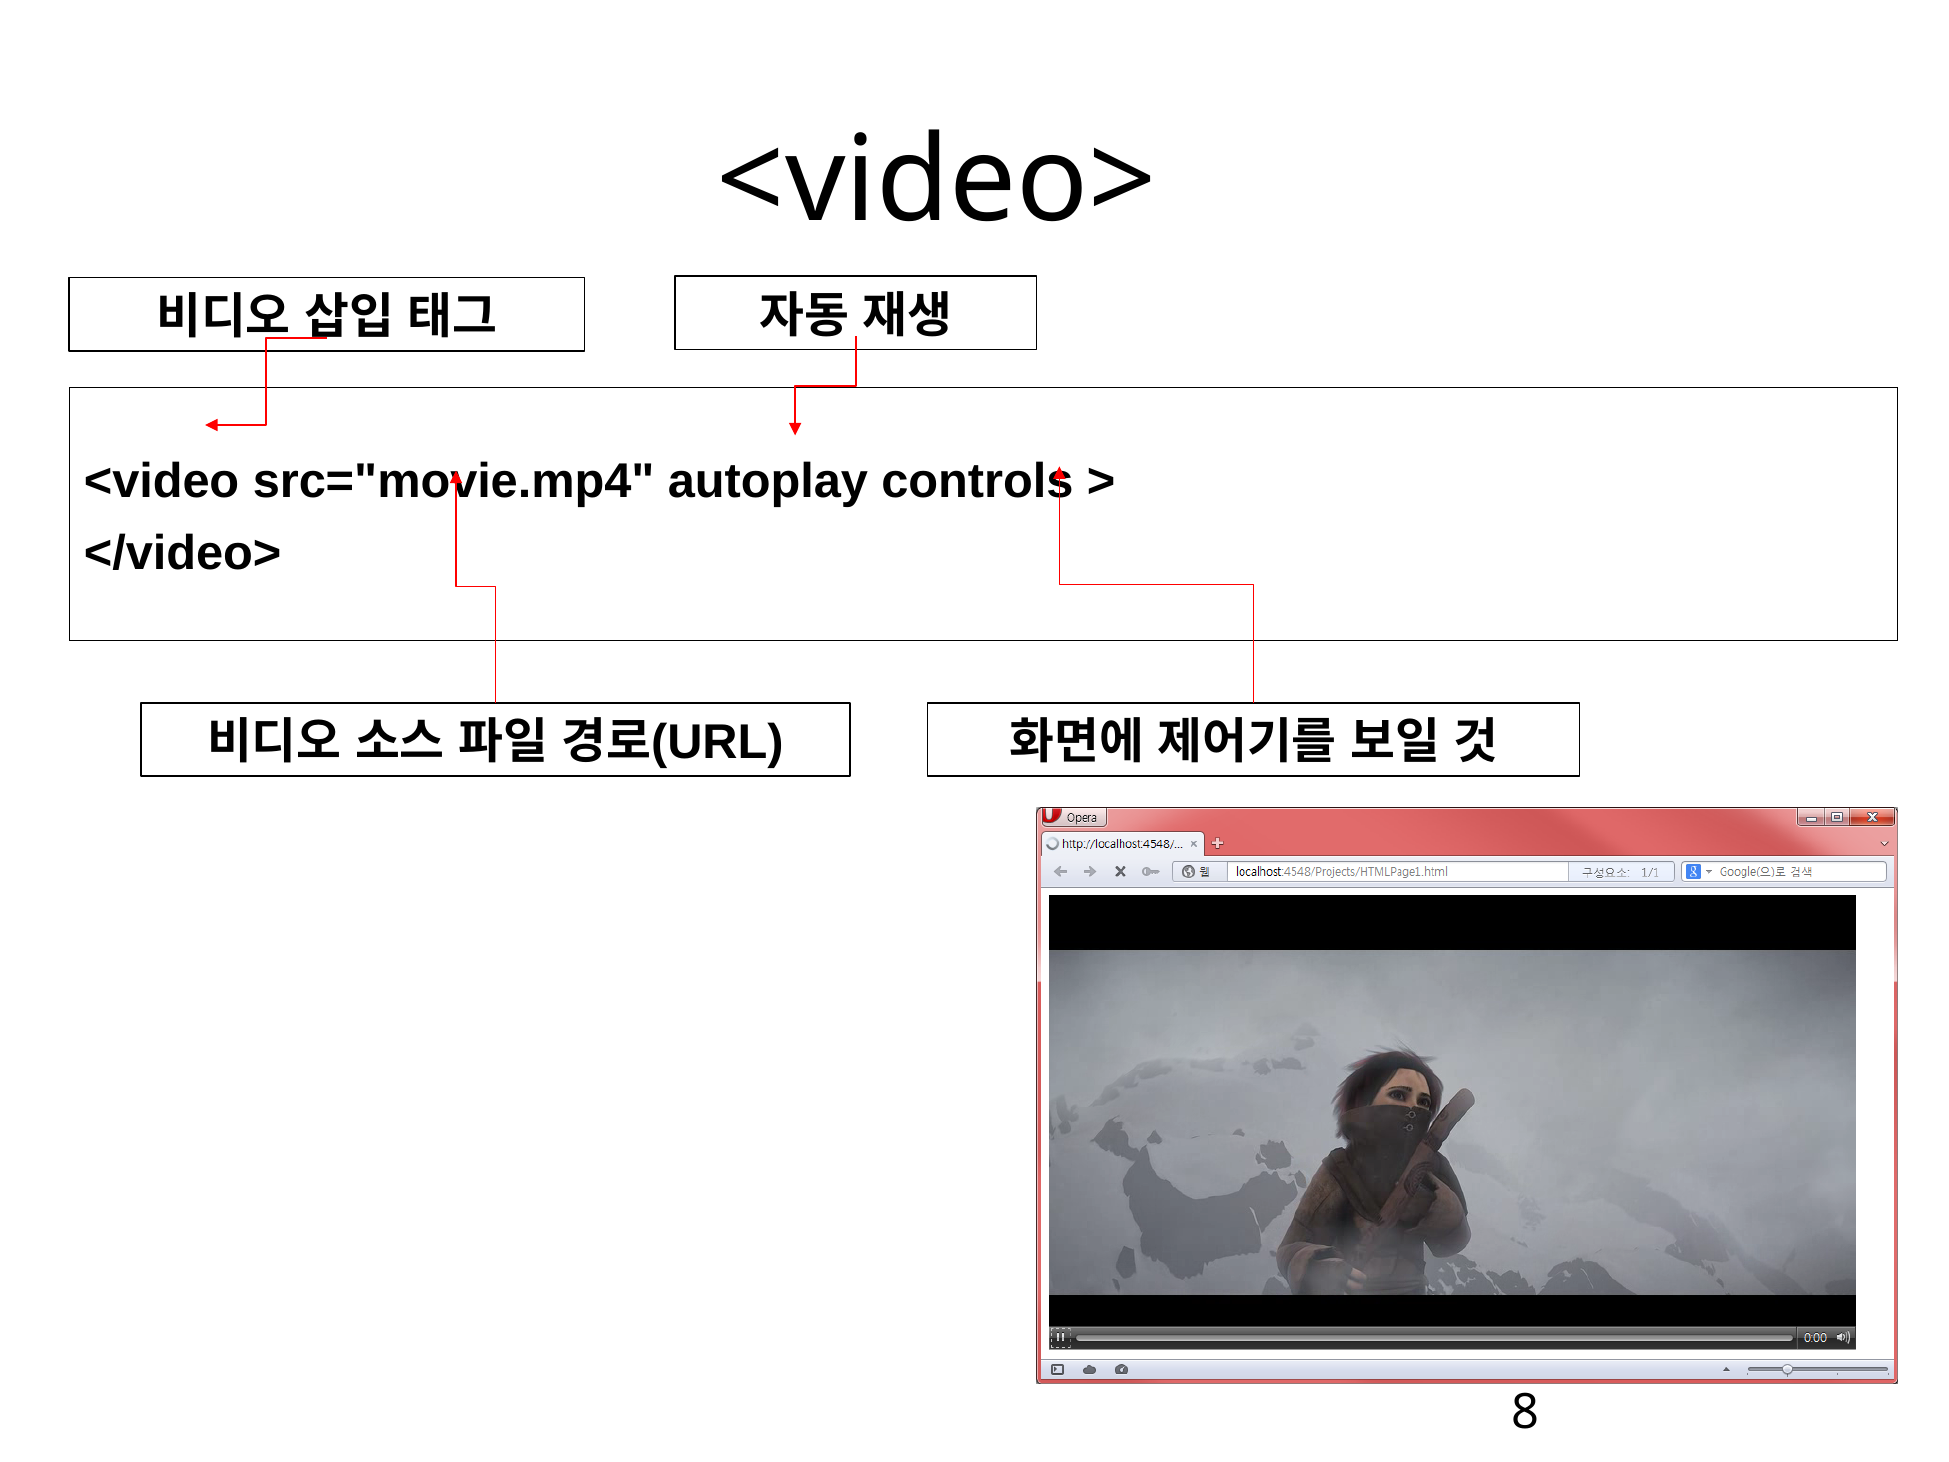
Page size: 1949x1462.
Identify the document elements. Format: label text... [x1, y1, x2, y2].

text_box 자동 재생 [675, 275, 1037, 350]
title <video> [156, 92, 1749, 255]
picture [1036, 807, 1898, 1384]
text_box 화면에 제어기를 보일 것 [927, 702, 1580, 777]
slide_number <숫자> [1496, 1372, 1899, 1462]
text_box 비디오 삽입 태그 [69, 277, 585, 351]
list <video src="movie.mp4" autoplay controls > </video> [69, 387, 1898, 641]
text_box 비디오 소스 파일 경로(URL) [140, 702, 850, 777]
